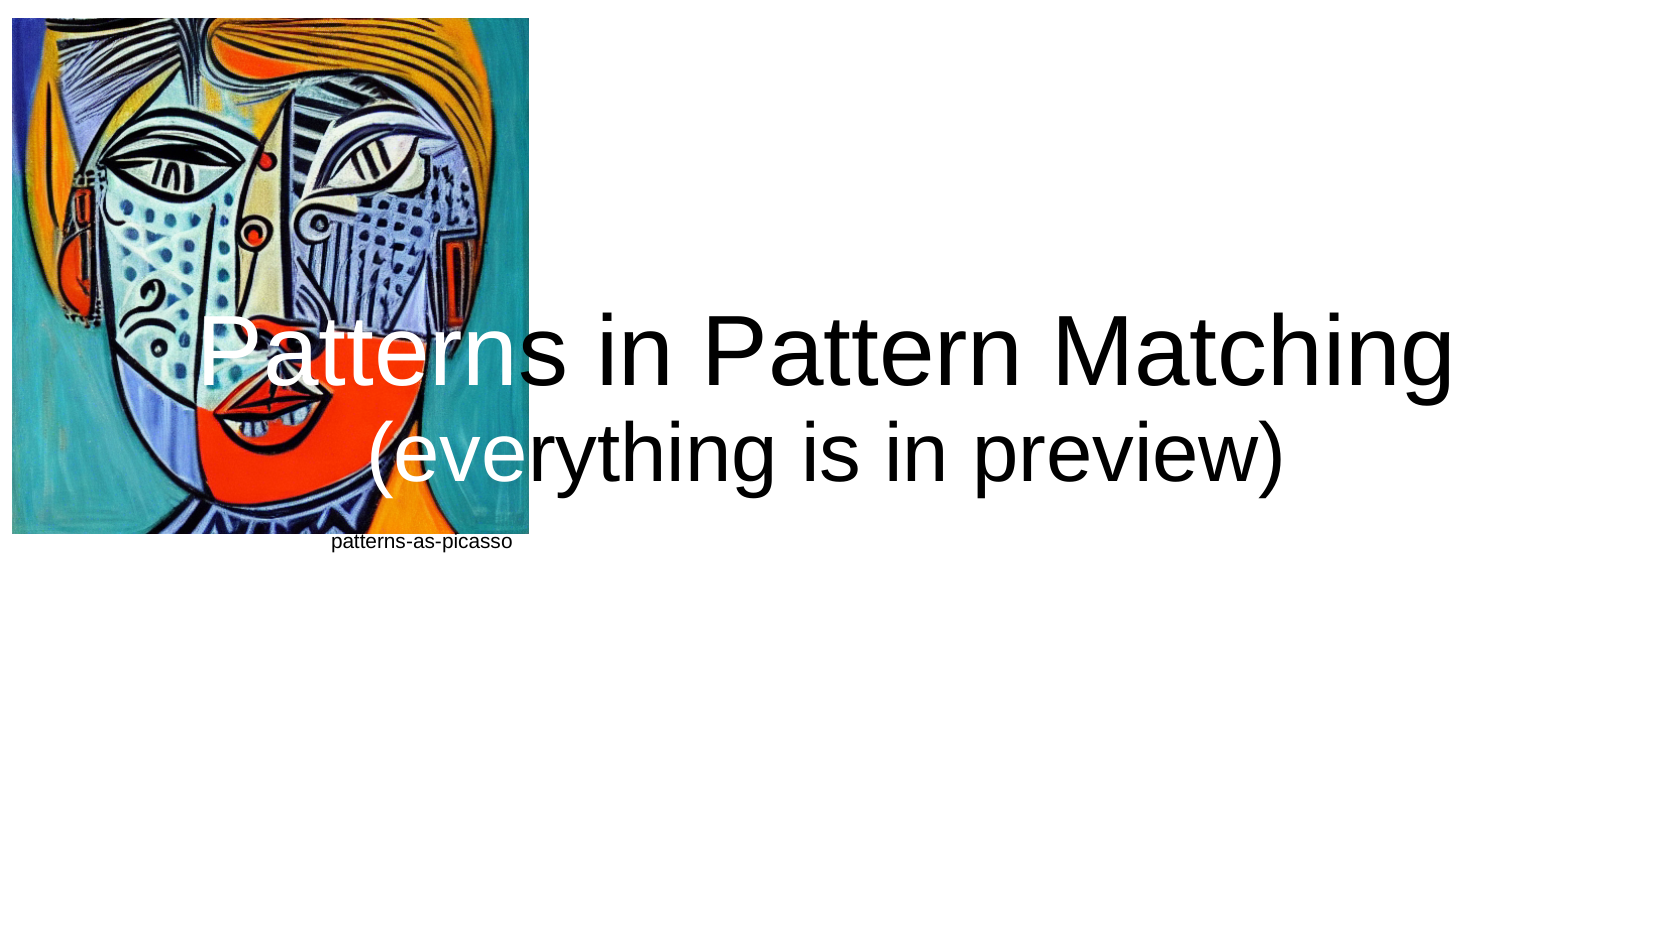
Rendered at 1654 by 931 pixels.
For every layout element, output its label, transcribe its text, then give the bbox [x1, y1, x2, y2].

text_box patterns-as-picasso [316, 522, 528, 561]
picture [12, 18, 529, 534]
subtitle Patterns in Pattern Matching (everything is in preview) [82, 37, 1571, 757]
